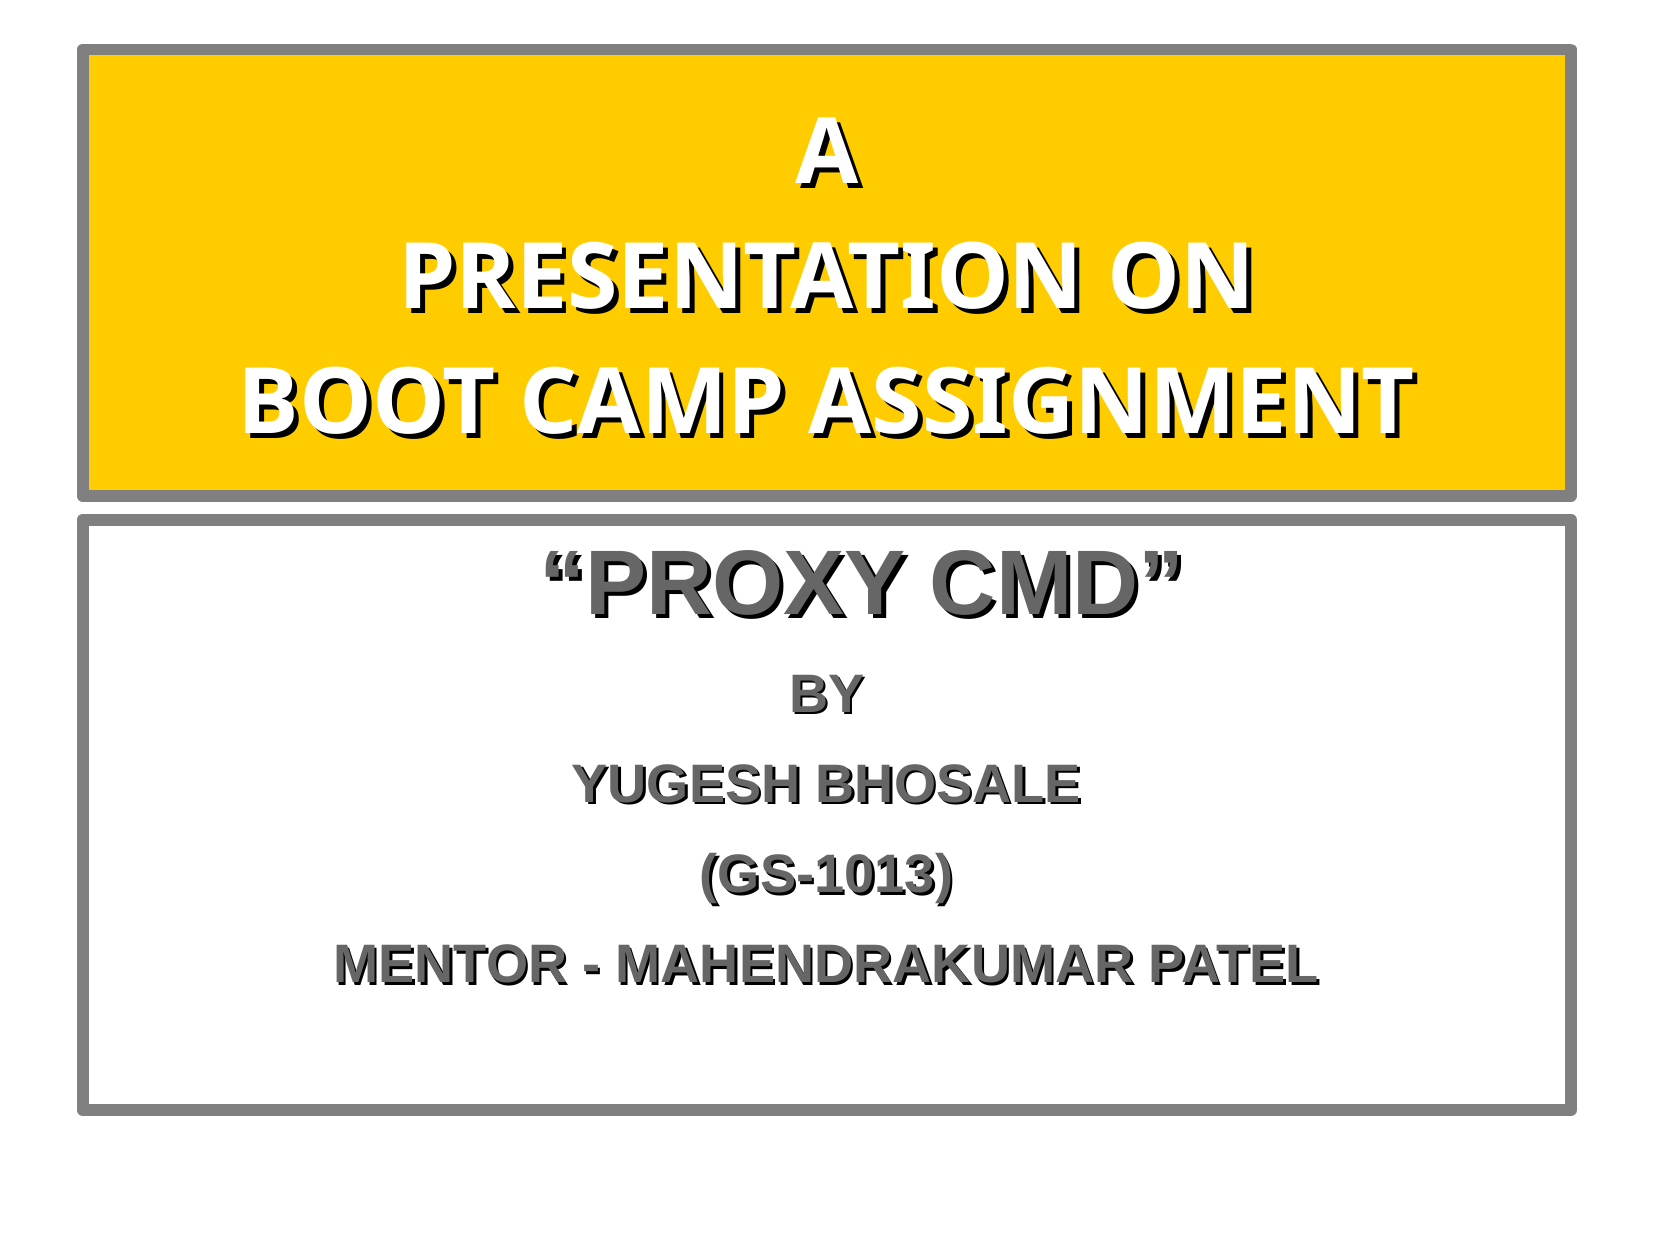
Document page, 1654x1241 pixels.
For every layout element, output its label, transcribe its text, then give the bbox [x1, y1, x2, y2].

list “PROXY CMD” BY YUGESH BHOSALE (GS-1013) MENTOR - MAHENDRAKUMAR PATEL [82, 519, 1571, 1111]
title A PRESENTATION ON BOOT CAMP ASSIGNMENT [82, 49, 1571, 497]
